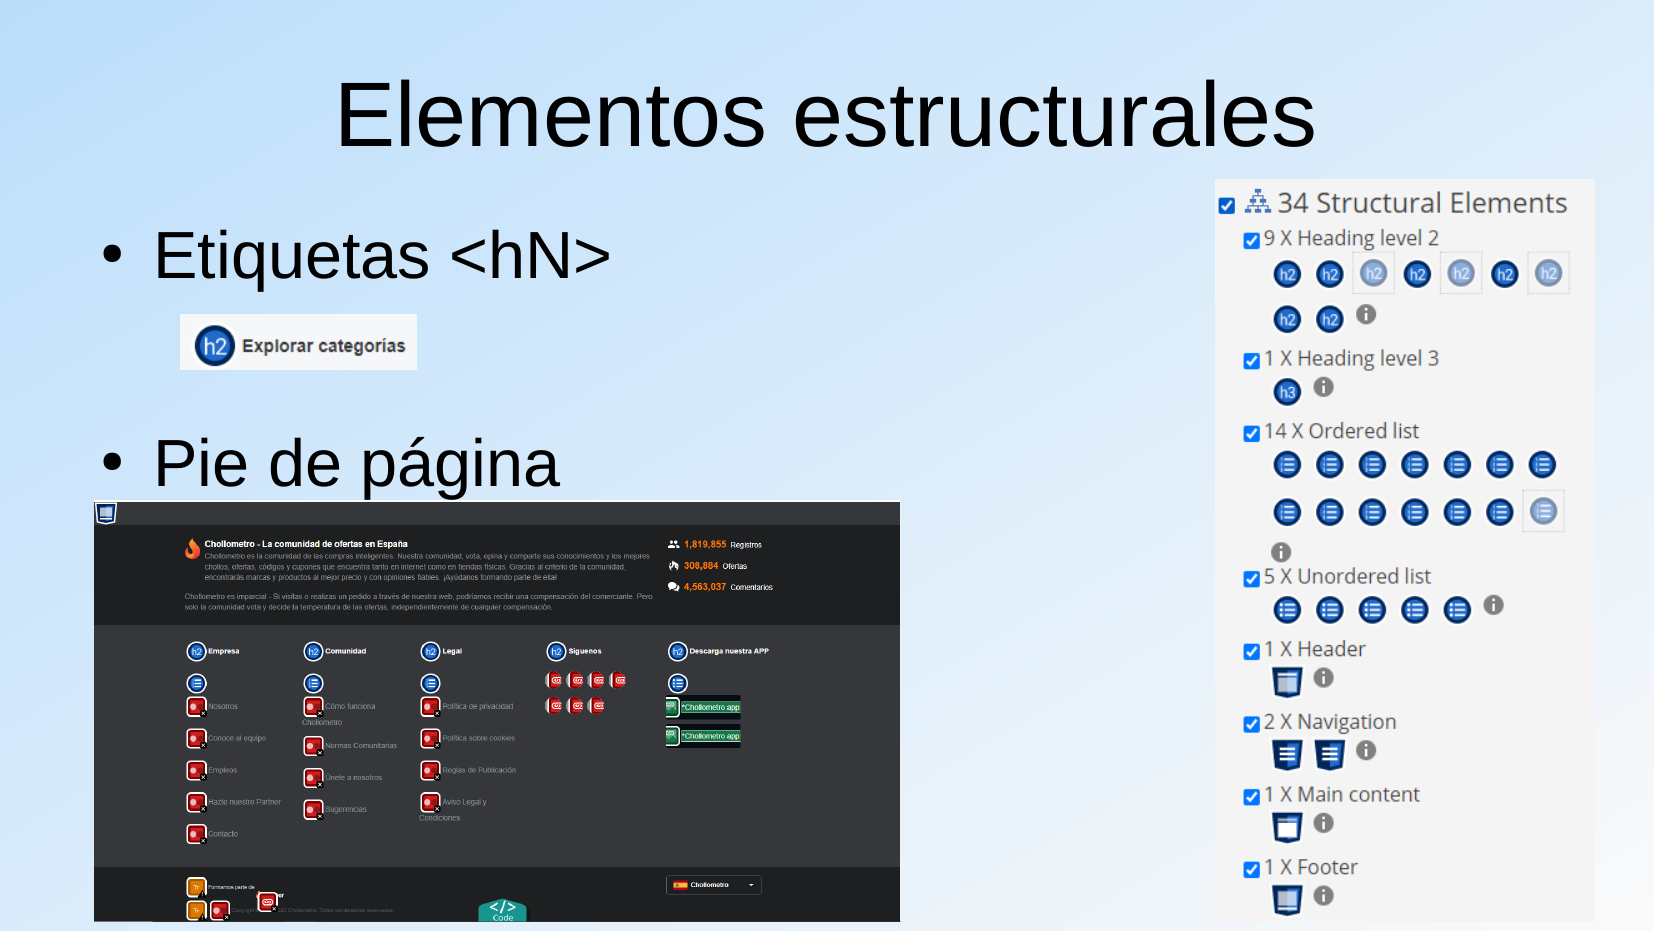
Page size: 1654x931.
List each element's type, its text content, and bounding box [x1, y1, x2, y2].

title Elementos estructurales [82, 37, 1571, 193]
picture [180, 314, 417, 370]
picture [94, 500, 901, 922]
list Etiquetas <hN> Pie de página [82, 217, 1215, 758]
picture [1215, 179, 1595, 922]
